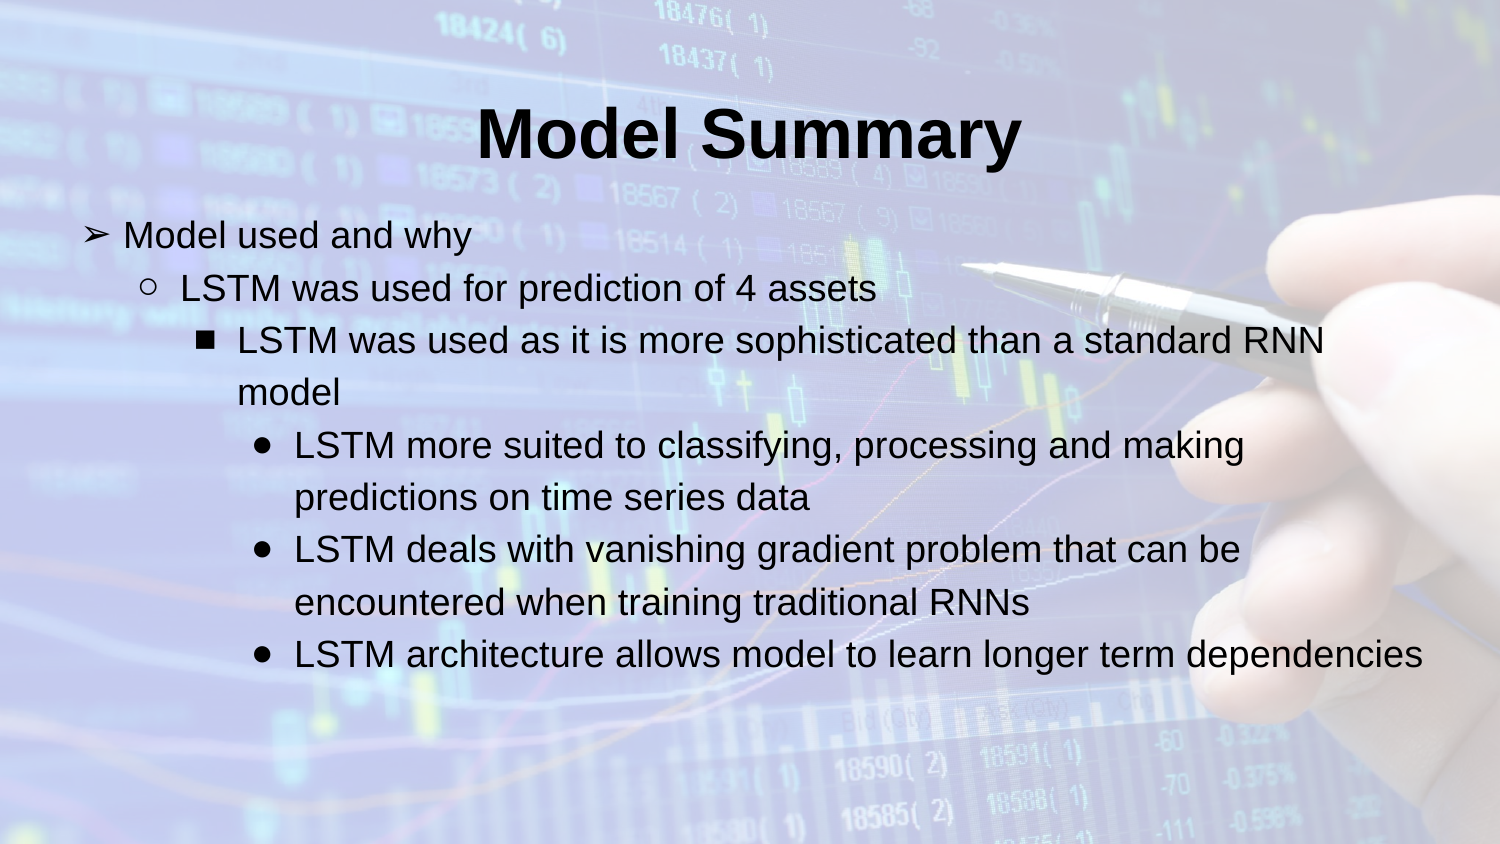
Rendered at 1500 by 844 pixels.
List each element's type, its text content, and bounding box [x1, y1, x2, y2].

title Model Summary [51, 72, 1449, 167]
list Model used and why LSTM was used for prediction of 4 assets LSTM was used as it is more sophisticated than a standard RNN model LSTM more suited to classifying, processing and making predictions on time series data LSTM deals with vanishing gradient problem that can be encountered when training traditional RNNs LSTM architecture allows model to learn longer term dependencies [51, 189, 1449, 750]
picture [0, 0, 1500, 844]
